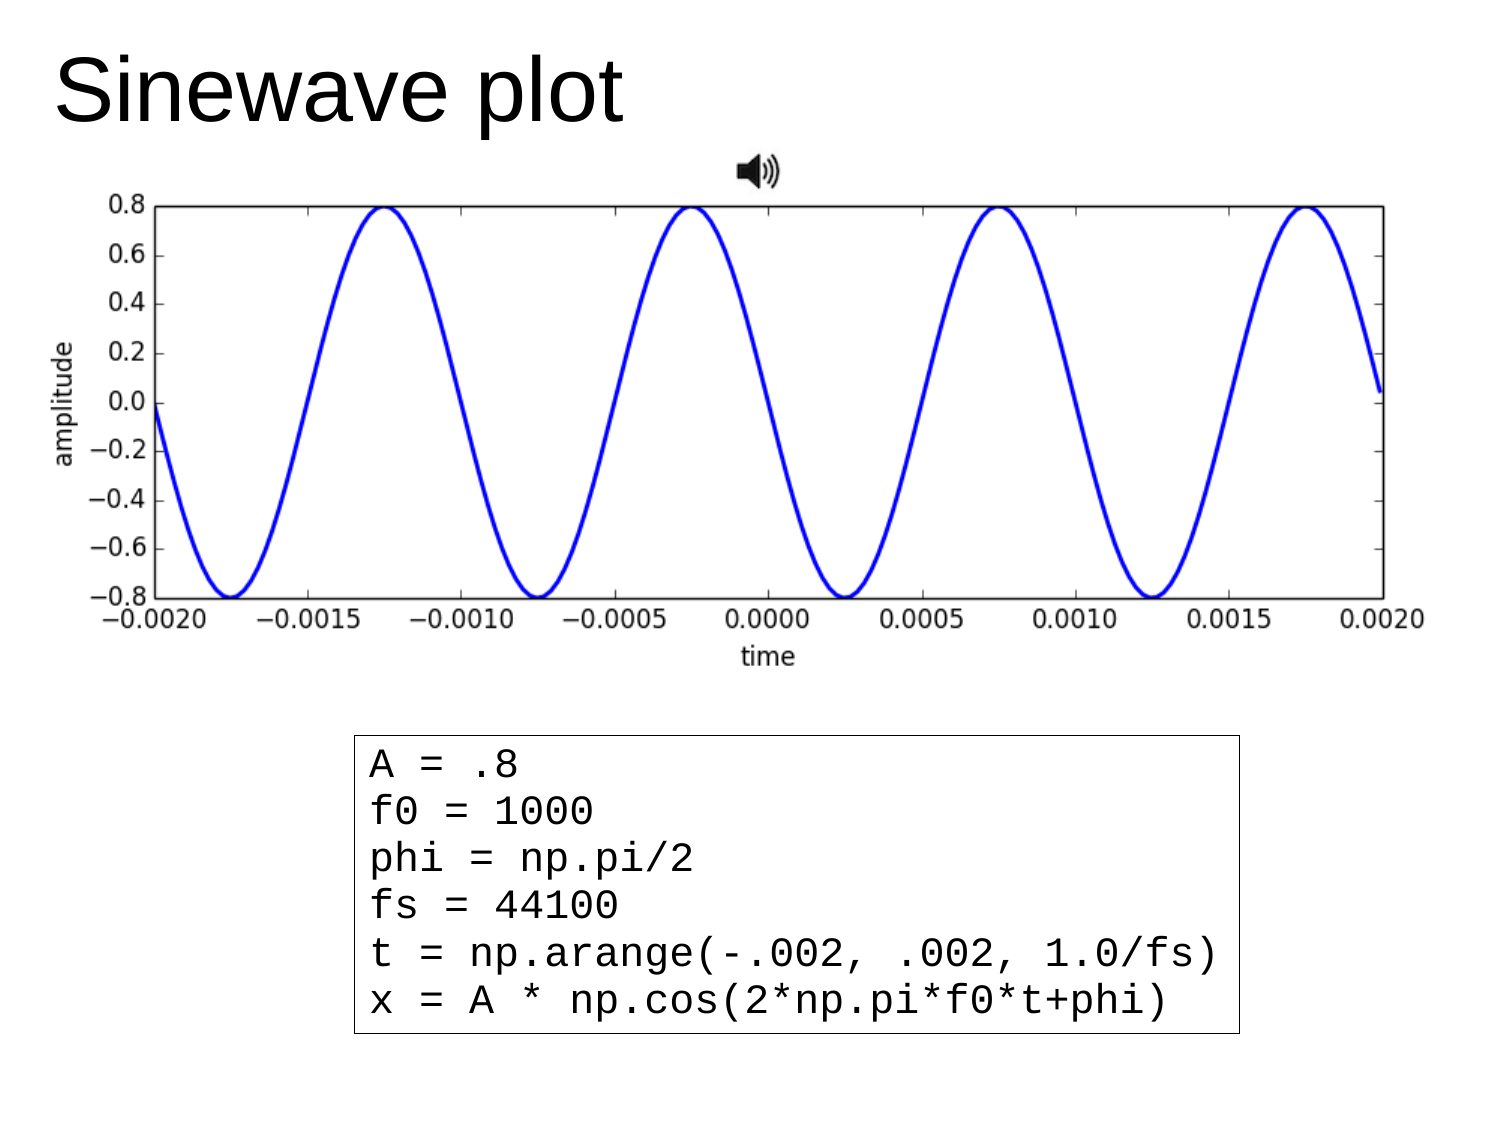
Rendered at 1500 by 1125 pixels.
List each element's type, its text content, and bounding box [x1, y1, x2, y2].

picture [27, 147, 1452, 693]
text_box A = .8 f0 = 1000 phi = np.pi/2 fs = 44100 t = np.arange(-.002, .002, 1.0/fs) x = A * np.cos(2*np.pi*f0*t+phi) [354, 735, 1240, 1001]
title Sinewave plot [53, 37, 1403, 141]
